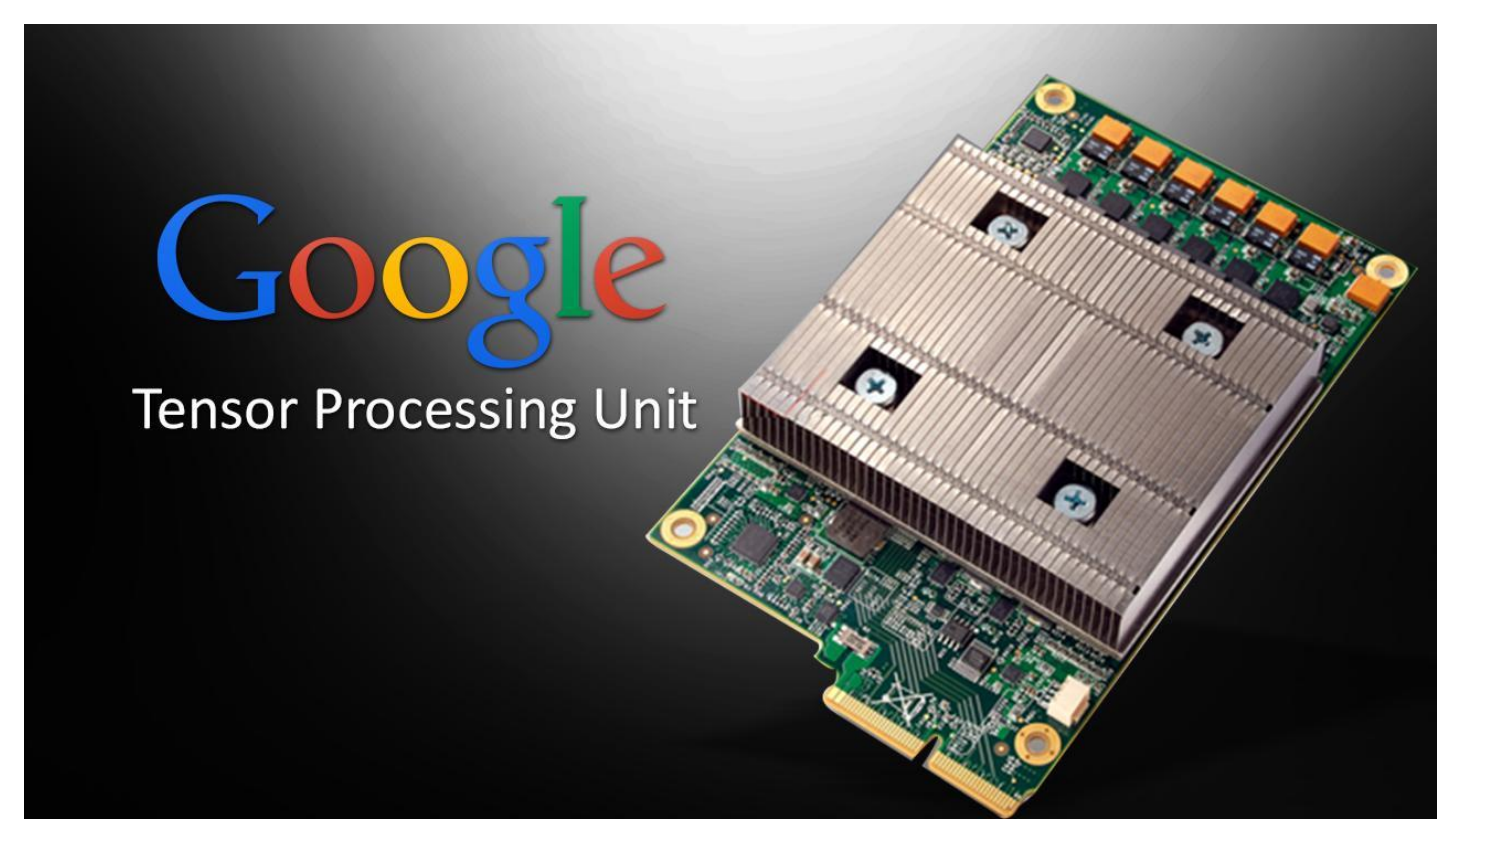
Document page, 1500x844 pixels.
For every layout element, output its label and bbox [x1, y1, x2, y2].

picture [24, 24, 1437, 819]
